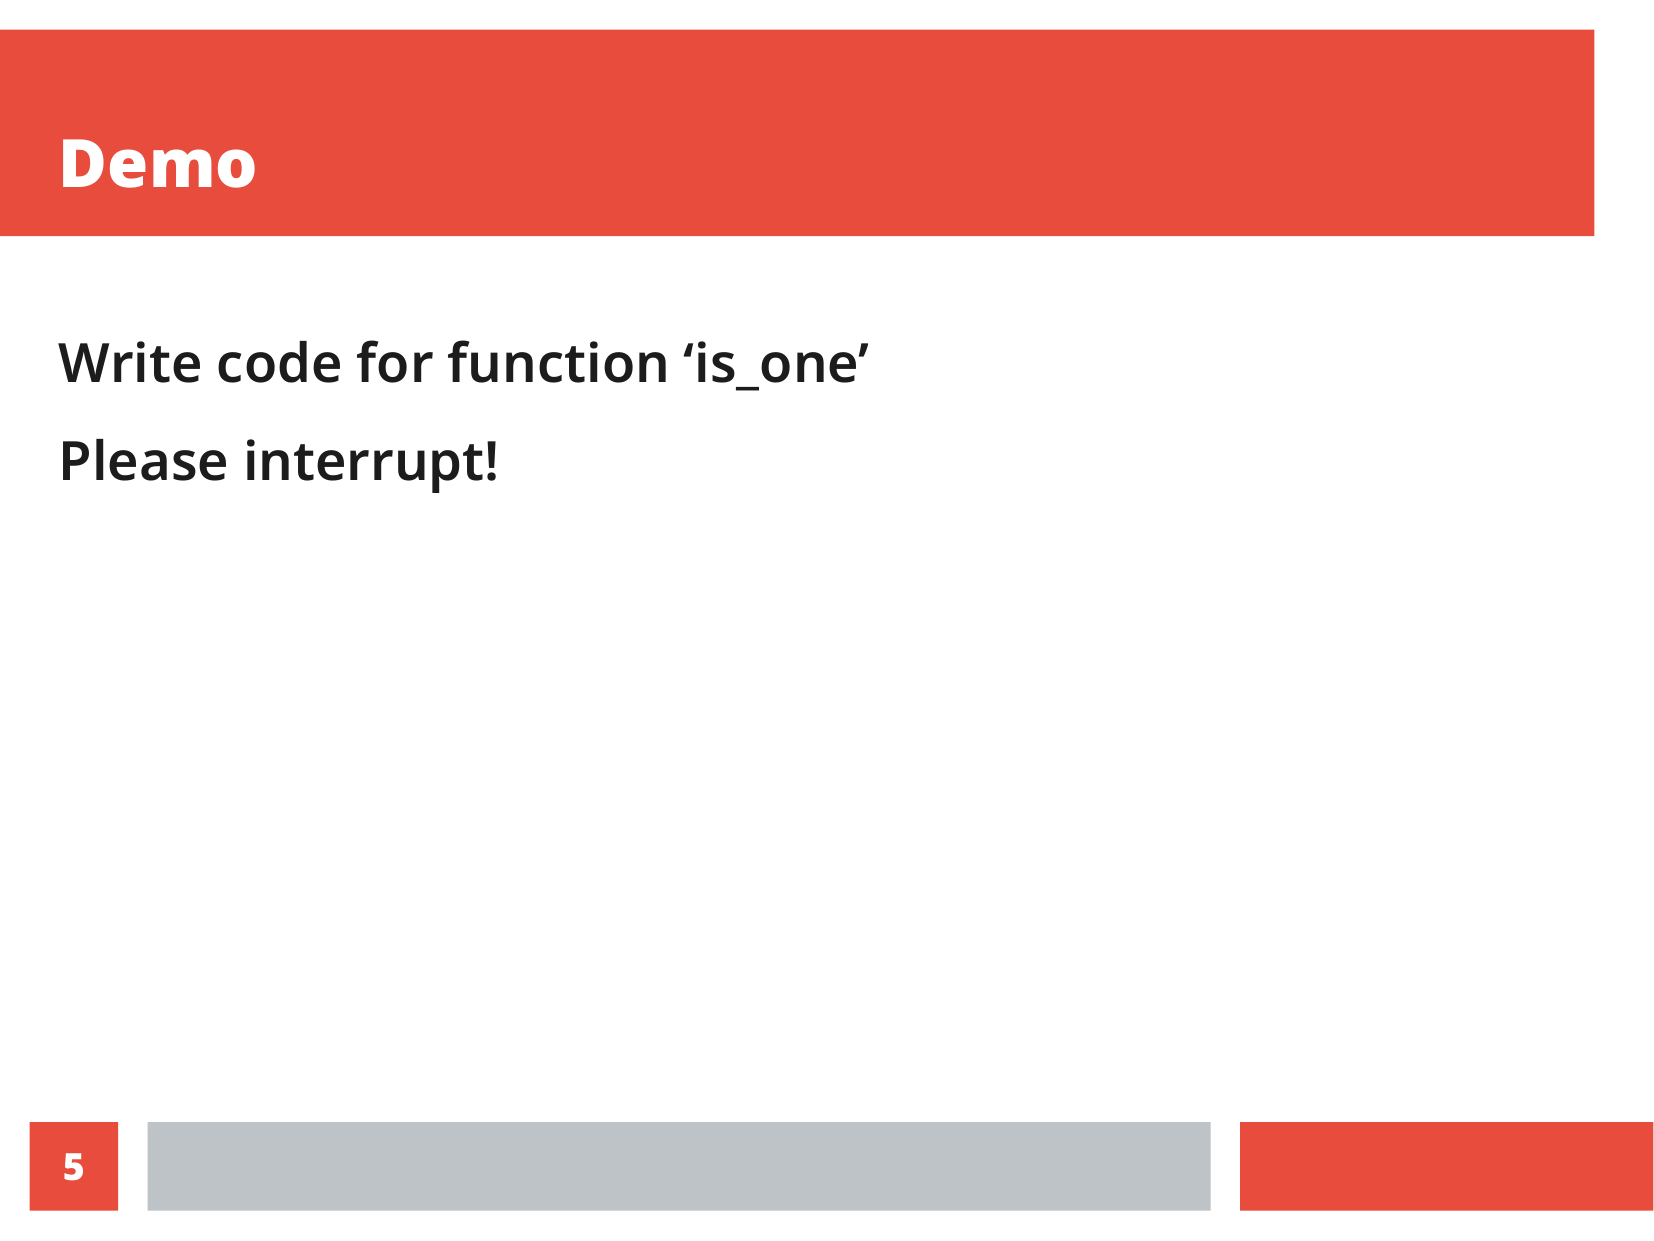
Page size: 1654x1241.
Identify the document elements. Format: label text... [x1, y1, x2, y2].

list Write code for function ‘is_one’ Please interrupt! [59, 324, 1565, 1093]
title Demo [59, 59, 1595, 207]
